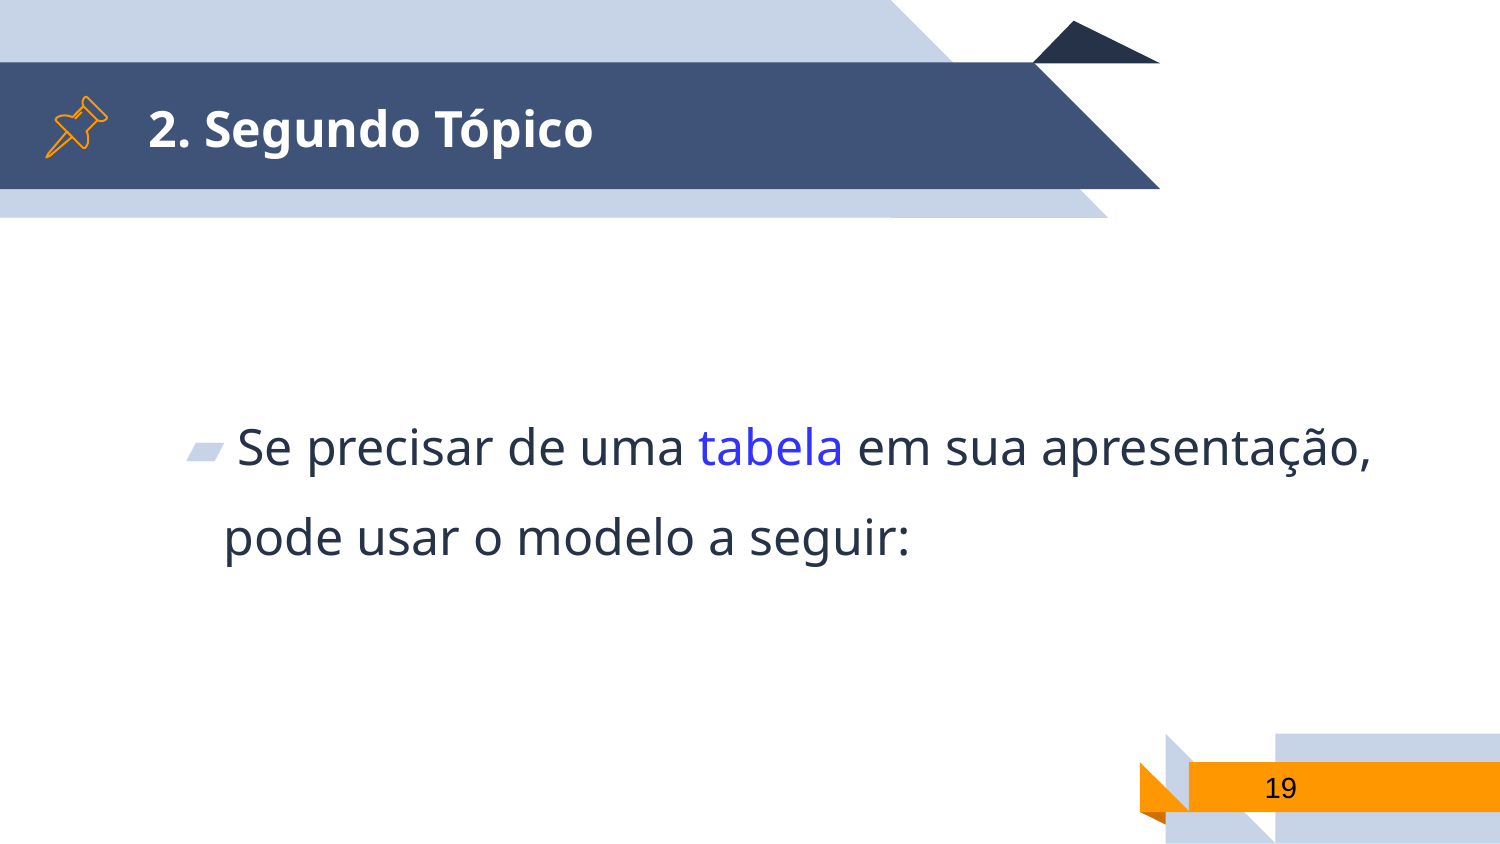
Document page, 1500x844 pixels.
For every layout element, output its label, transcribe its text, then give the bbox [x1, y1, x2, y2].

slide_number <number> [1249, 760, 1494, 813]
title 2. Segundo Tópico [133, 64, 1035, 190]
list Se precisar de uma tabela em sua apresentação, pode usar o modelo a seguir: [133, 217, 1430, 734]
